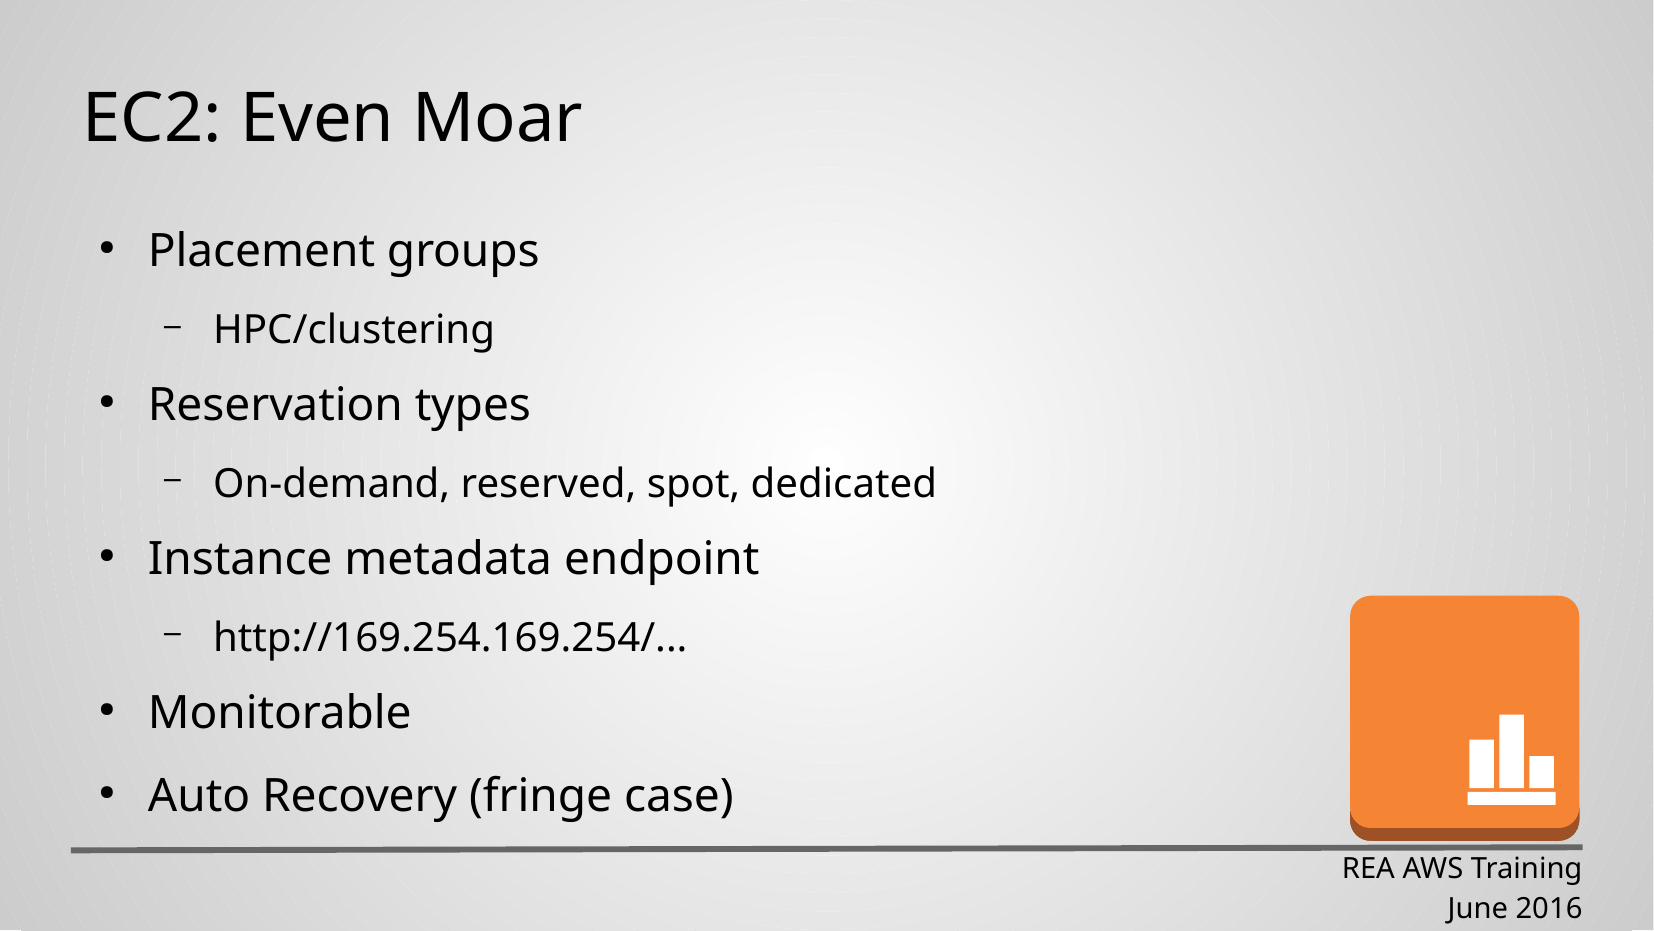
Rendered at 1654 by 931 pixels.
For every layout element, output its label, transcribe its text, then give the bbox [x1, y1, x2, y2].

title EC2: Even Moar [82, 36, 1571, 193]
picture [1346, 591, 1583, 845]
list Placement groups HPC/clustering Reservation types On-demand, reserved, spot, dedicated Instance metadata endpoint http://169.254.169.254/... Monitorable Auto Recovery (fringe case) [82, 217, 1571, 827]
